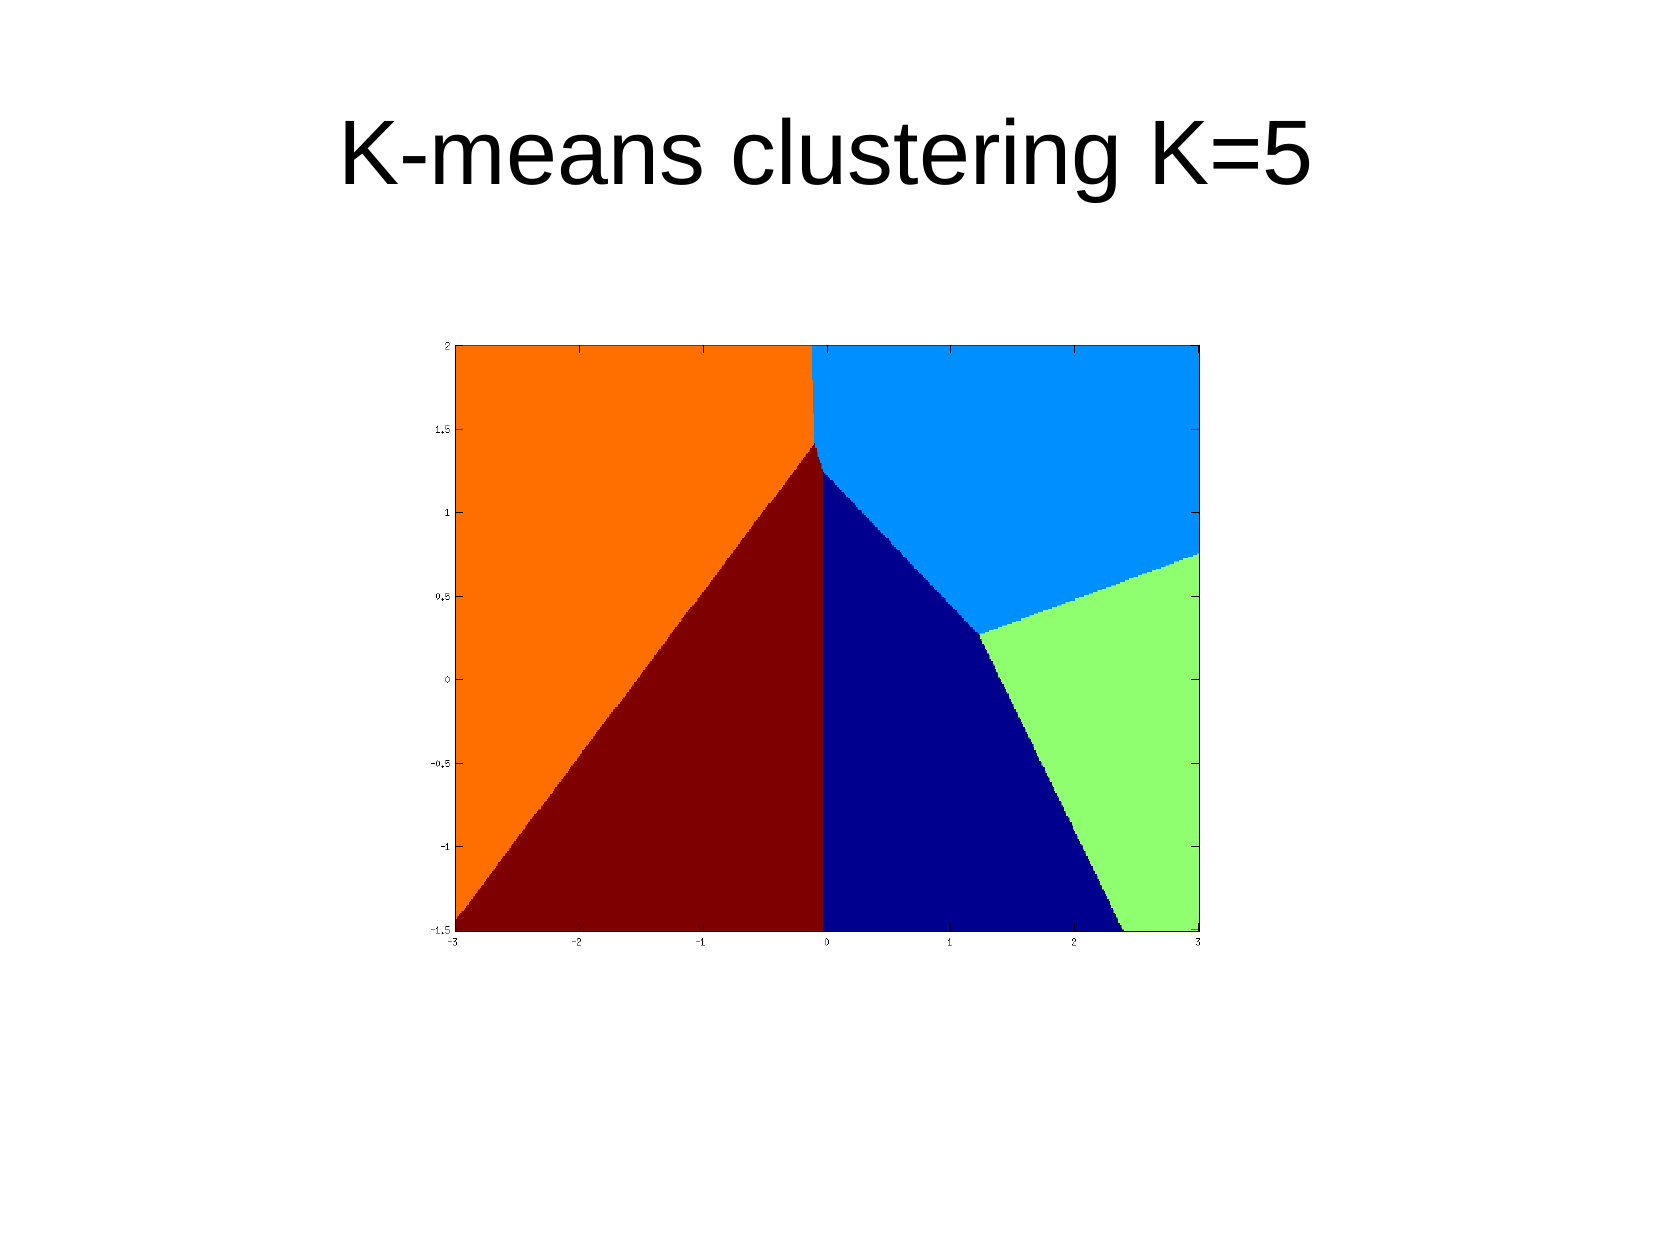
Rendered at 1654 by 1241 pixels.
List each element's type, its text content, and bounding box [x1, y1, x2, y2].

title K-means clustering K=5 [82, 49, 1571, 257]
picture [330, 290, 1290, 1010]
